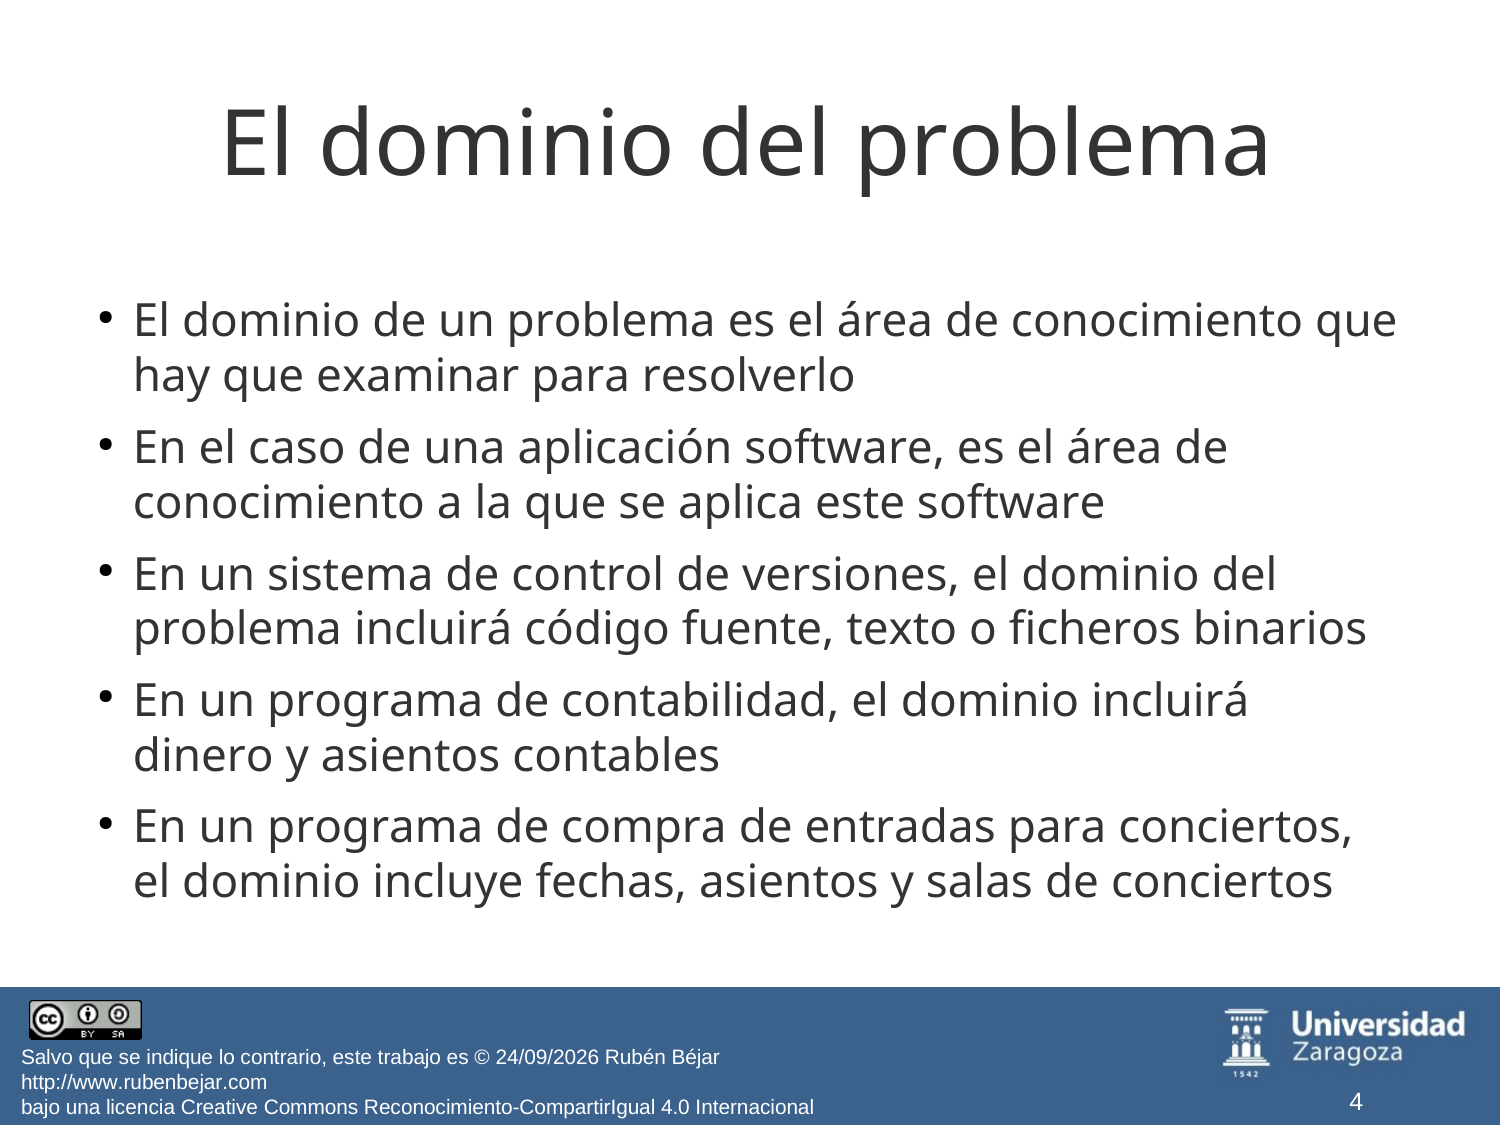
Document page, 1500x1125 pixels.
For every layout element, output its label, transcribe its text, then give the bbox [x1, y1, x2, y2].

list El dominio de un problema es el área de conocimiento que hay que examinar para resolverlo En el caso de una aplicación software, es el área de conocimiento a la que se aplica este software En un sistema de control de versiones, el dominio del problema incluirá código fuente, texto o ficheros binarios En un programa de contabilidad, el dominio incluirá dinero y asientos contables En un programa de compra de entradas para conciertos, el dominio incluye fechas, asientos y salas de conciertos [82, 283, 1418, 957]
title El dominio del problema [74, 21, 1420, 257]
picture [0, 987, 1500, 1125]
